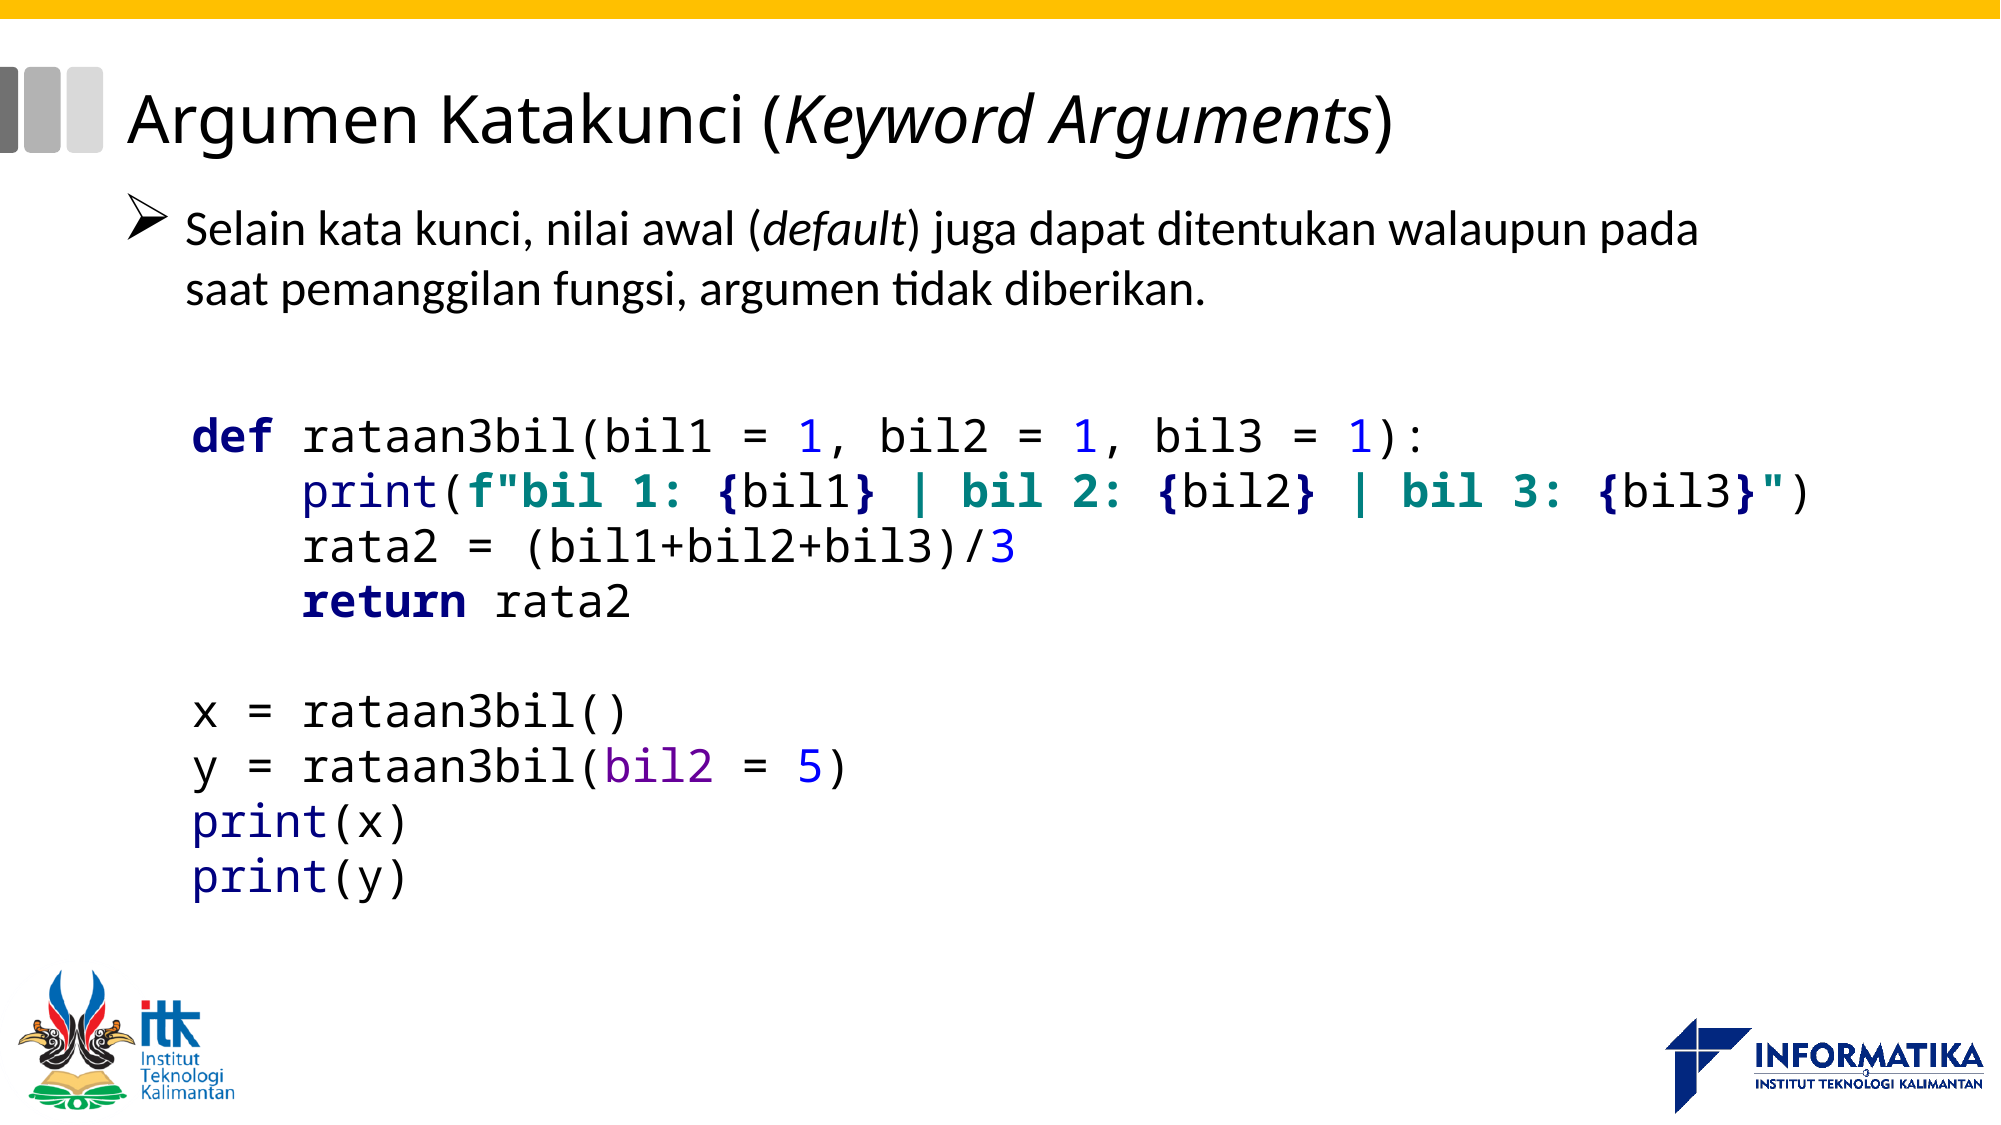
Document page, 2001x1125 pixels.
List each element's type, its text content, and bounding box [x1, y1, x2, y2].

text_box def rataan3bil(bil1 = 1, bil2 = 1, bil3 = 1): print(f"bil 1: {bil1} | bil 2: {bil2} | bil 3: {bil3}") rata2 = (bil1+bil2+bil3)/3 return rata2 x = rataan3bil() y = rataan3bil(bil2 = 5) print(x) print(y) [171, 396, 1896, 912]
text_box Selain kata kunci, nilai awal (default) juga dapat ditentukan walaupun pada saat pemanggilan fungsi, argumen tidak diberikan. [107, 187, 1794, 323]
picture [1664, 1017, 1984, 1114]
picture [0, 935, 253, 1125]
text_box [0, 0, 2000, 19]
title Argumen Katakunci (Keyword Arguments) [107, 66, 1833, 284]
